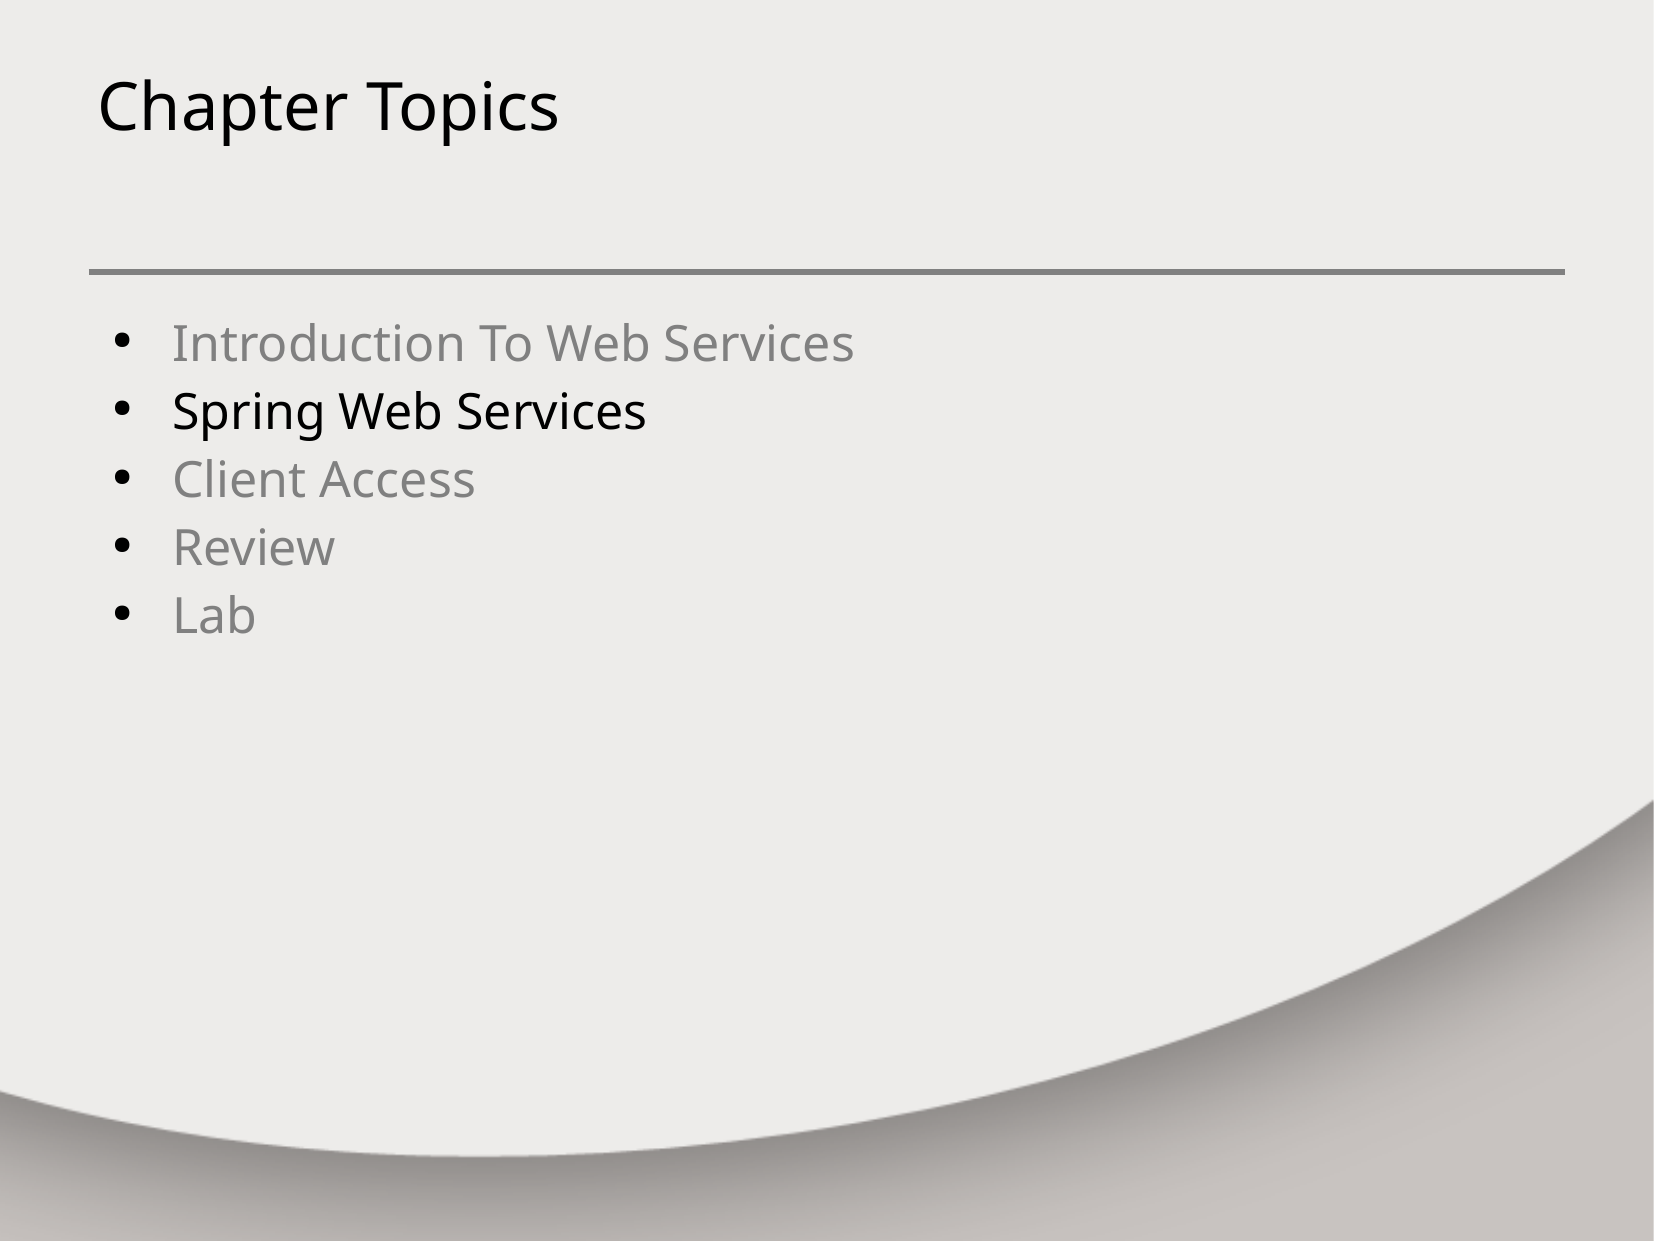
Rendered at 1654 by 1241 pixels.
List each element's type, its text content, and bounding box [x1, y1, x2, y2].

picture [0, 0, 1654, 1241]
text_box Introduction To Web Services Spring Web Services Client Access Review Lab [97, 300, 1561, 1163]
title Chapter Topics [97, 75, 1561, 226]
